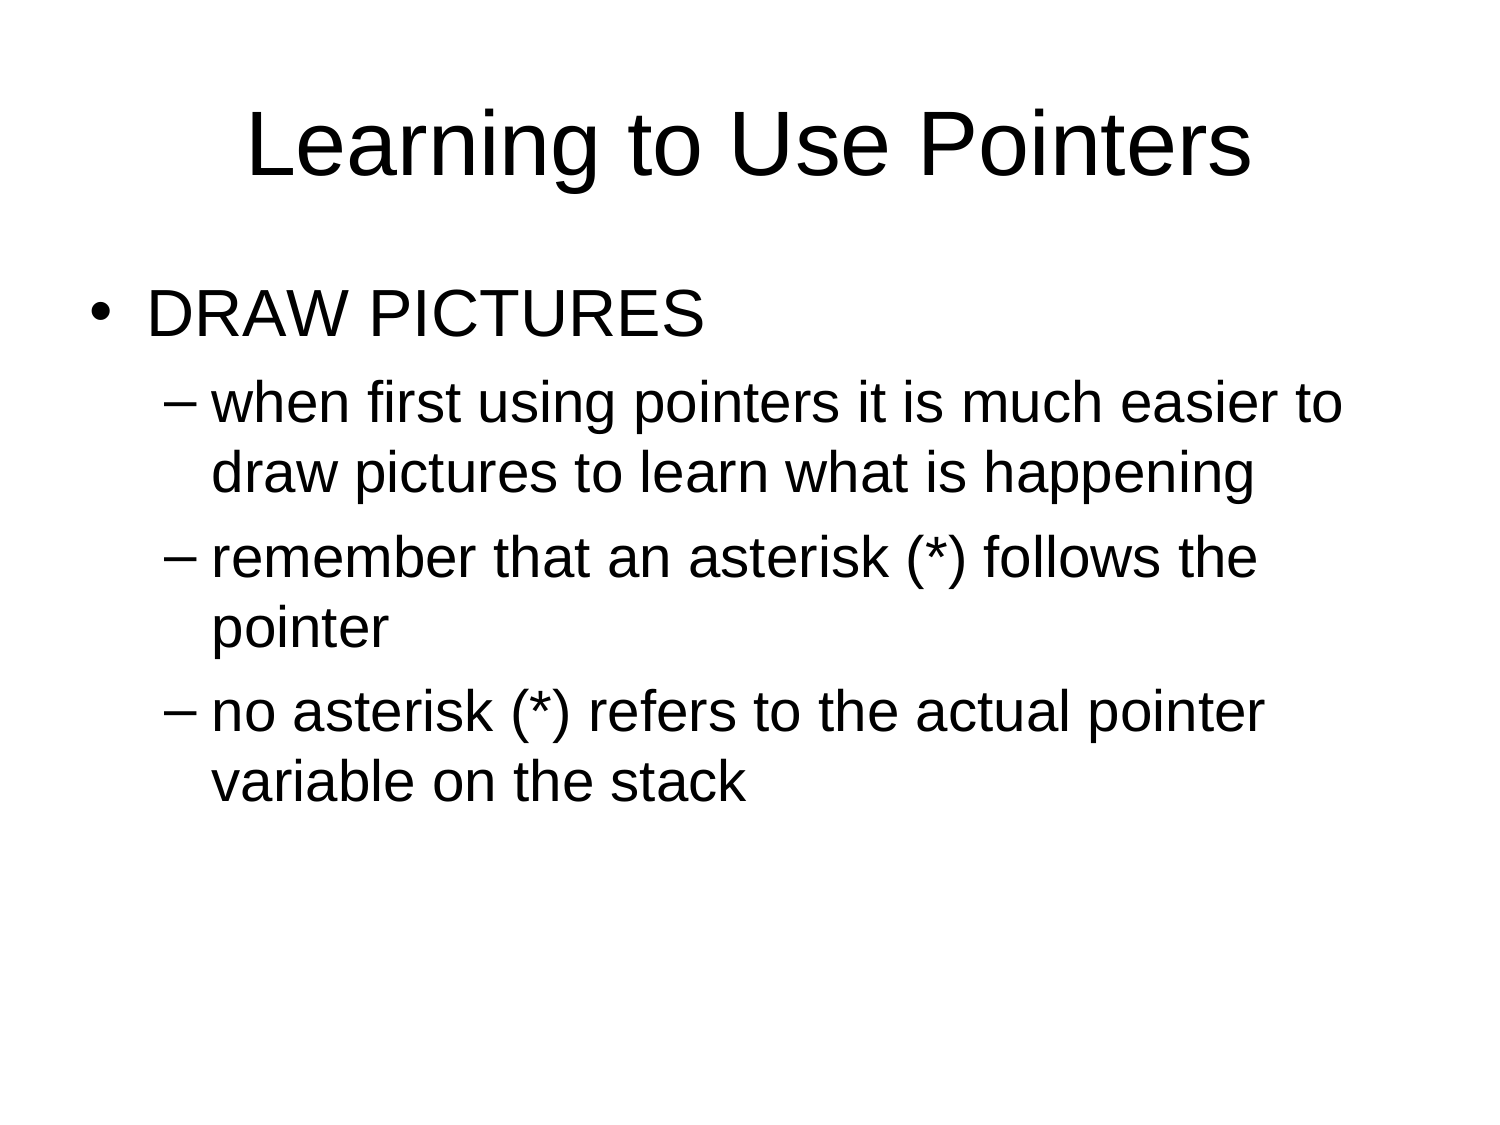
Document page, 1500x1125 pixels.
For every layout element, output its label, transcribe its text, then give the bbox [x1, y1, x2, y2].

list DRAW PICTURES when first using pointers it is much easier to draw pictures to learn what is happening remember that an asterisk (*) follows the pointer no asterisk (*) refers to the actual pointer variable on the stack [75, 262, 1426, 1005]
title Learning to Use Pointers [75, 45, 1426, 233]
